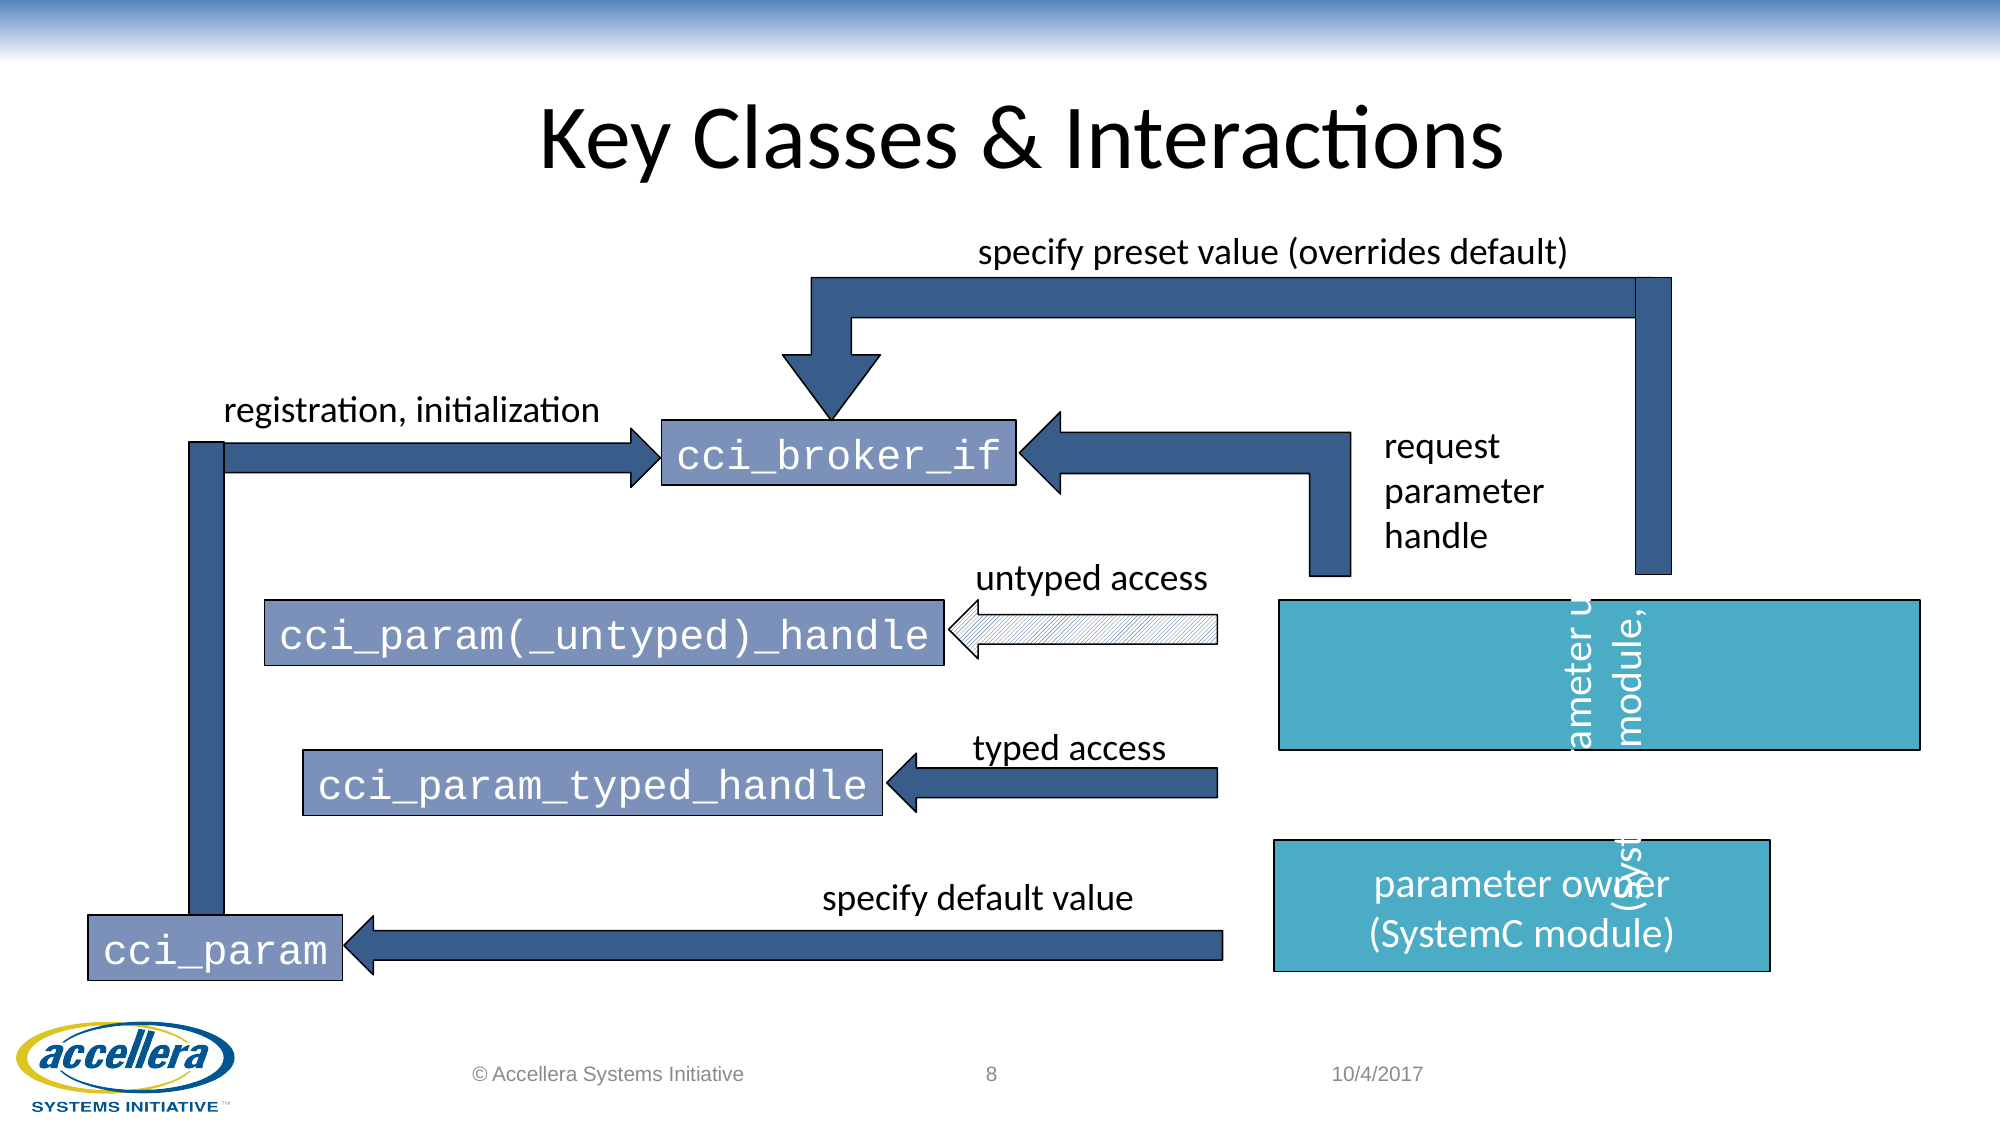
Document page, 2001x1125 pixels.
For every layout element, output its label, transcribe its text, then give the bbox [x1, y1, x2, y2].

text_box [1019, 411, 1351, 577]
text_box [188, 428, 661, 915]
picture [16, 1021, 235, 1112]
text_box untyped access [960, 545, 1224, 606]
footer © Accellera Systems Initiative [366, 1042, 850, 1103]
text_box cci_broker_if [661, 419, 1017, 486]
text_box [886, 753, 1218, 813]
text_box cci_param(_untyped)_handle [264, 600, 945, 666]
text_box specify default value [735, 865, 1222, 926]
text_box [343, 915, 1223, 975]
text_box request parameter handle [1369, 414, 1560, 564]
slide_number <number> [850, 1042, 1184, 1103]
text_box cci_param [87, 915, 343, 981]
text_box parameter owner (SystemC module) [1273, 840, 1771, 972]
slide_number 10/4/2017 [1316, 1042, 1550, 1103]
text_box parameter user (SystemC module, tool, etc.) [1278, 599, 1921, 751]
text_box cci_param_typed_handle [302, 749, 883, 816]
text_box [948, 606, 1218, 659]
title Key Classes & Interactions [411, 38, 1635, 226]
text_box specify preset value (overrides default) [875, 219, 1672, 280]
text_box registration, initialization [208, 377, 616, 438]
text_box typed access [925, 715, 1213, 776]
text_box [782, 277, 1672, 575]
